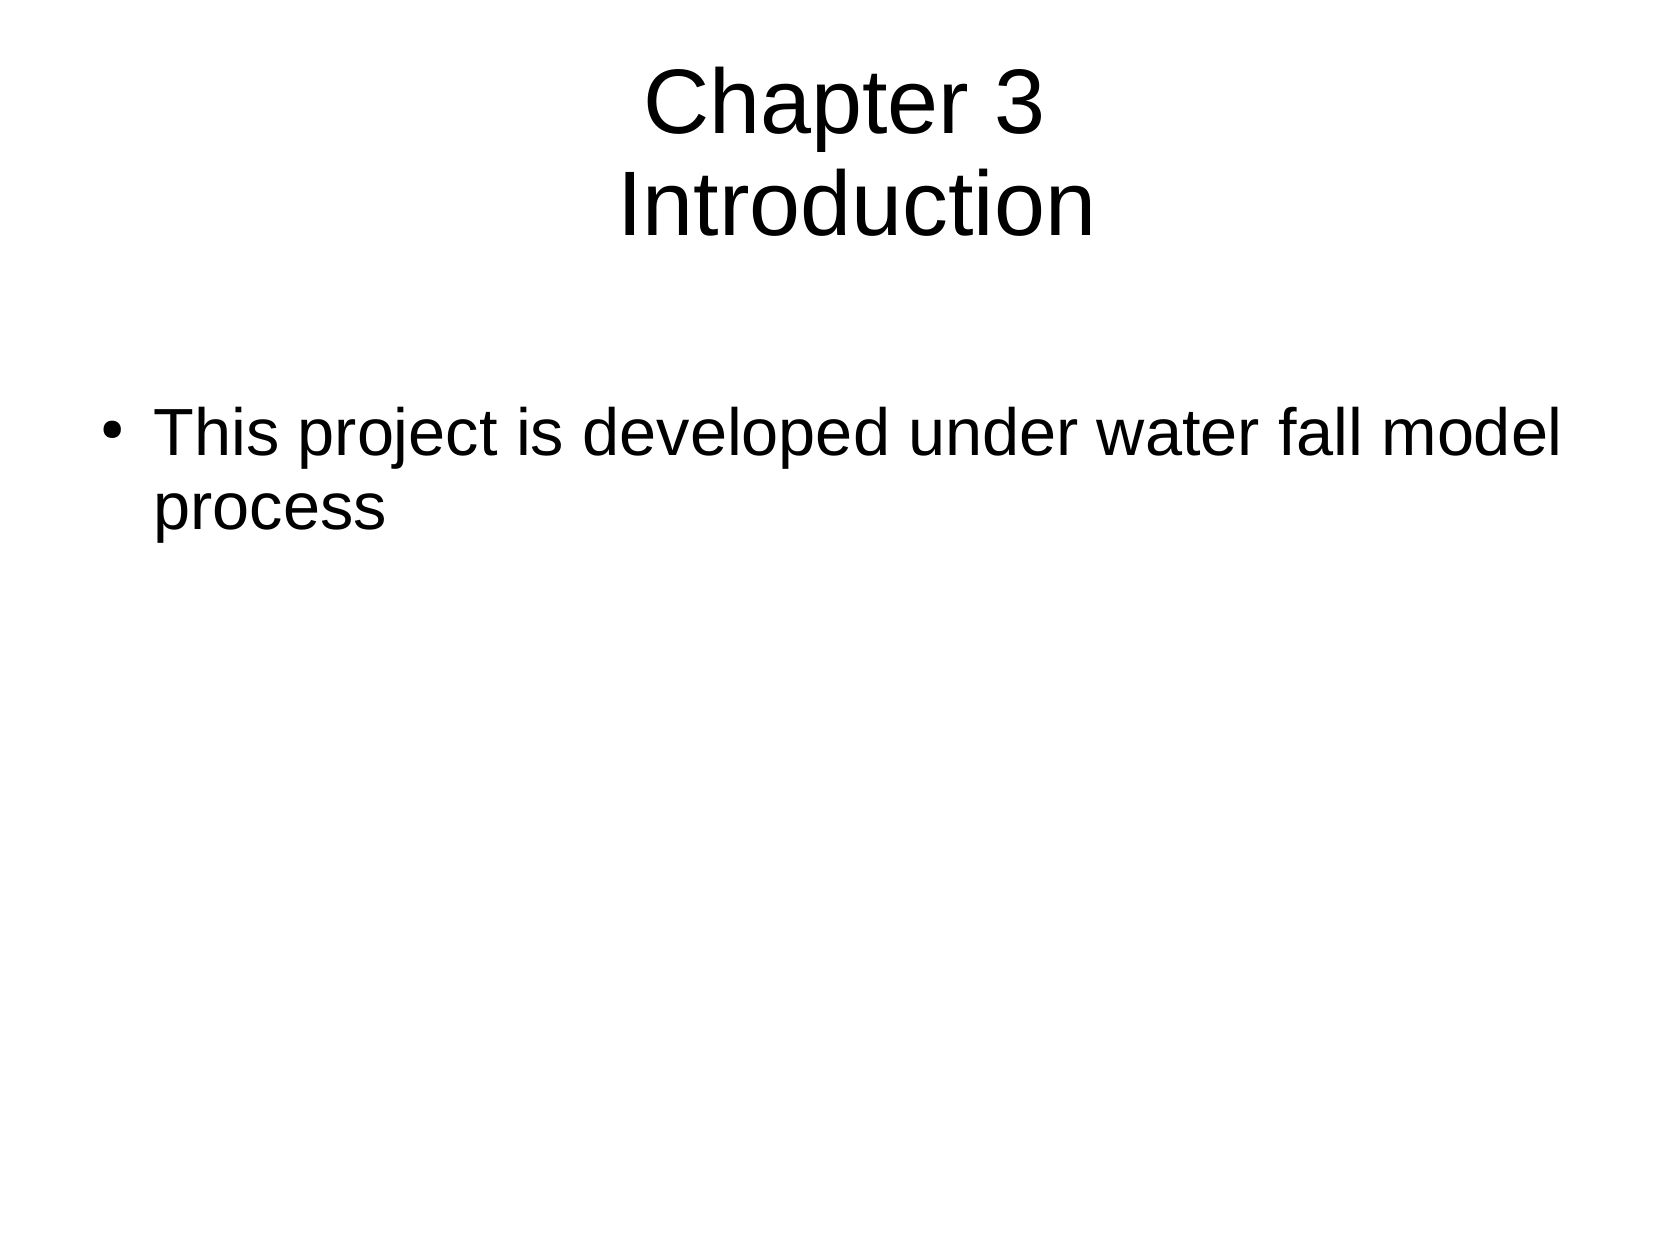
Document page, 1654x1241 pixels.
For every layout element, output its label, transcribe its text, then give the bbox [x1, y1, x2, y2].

list This project is developed under water fall model process [82, 290, 1571, 1109]
title Chapter 3 Introduction [82, 49, 1571, 257]
